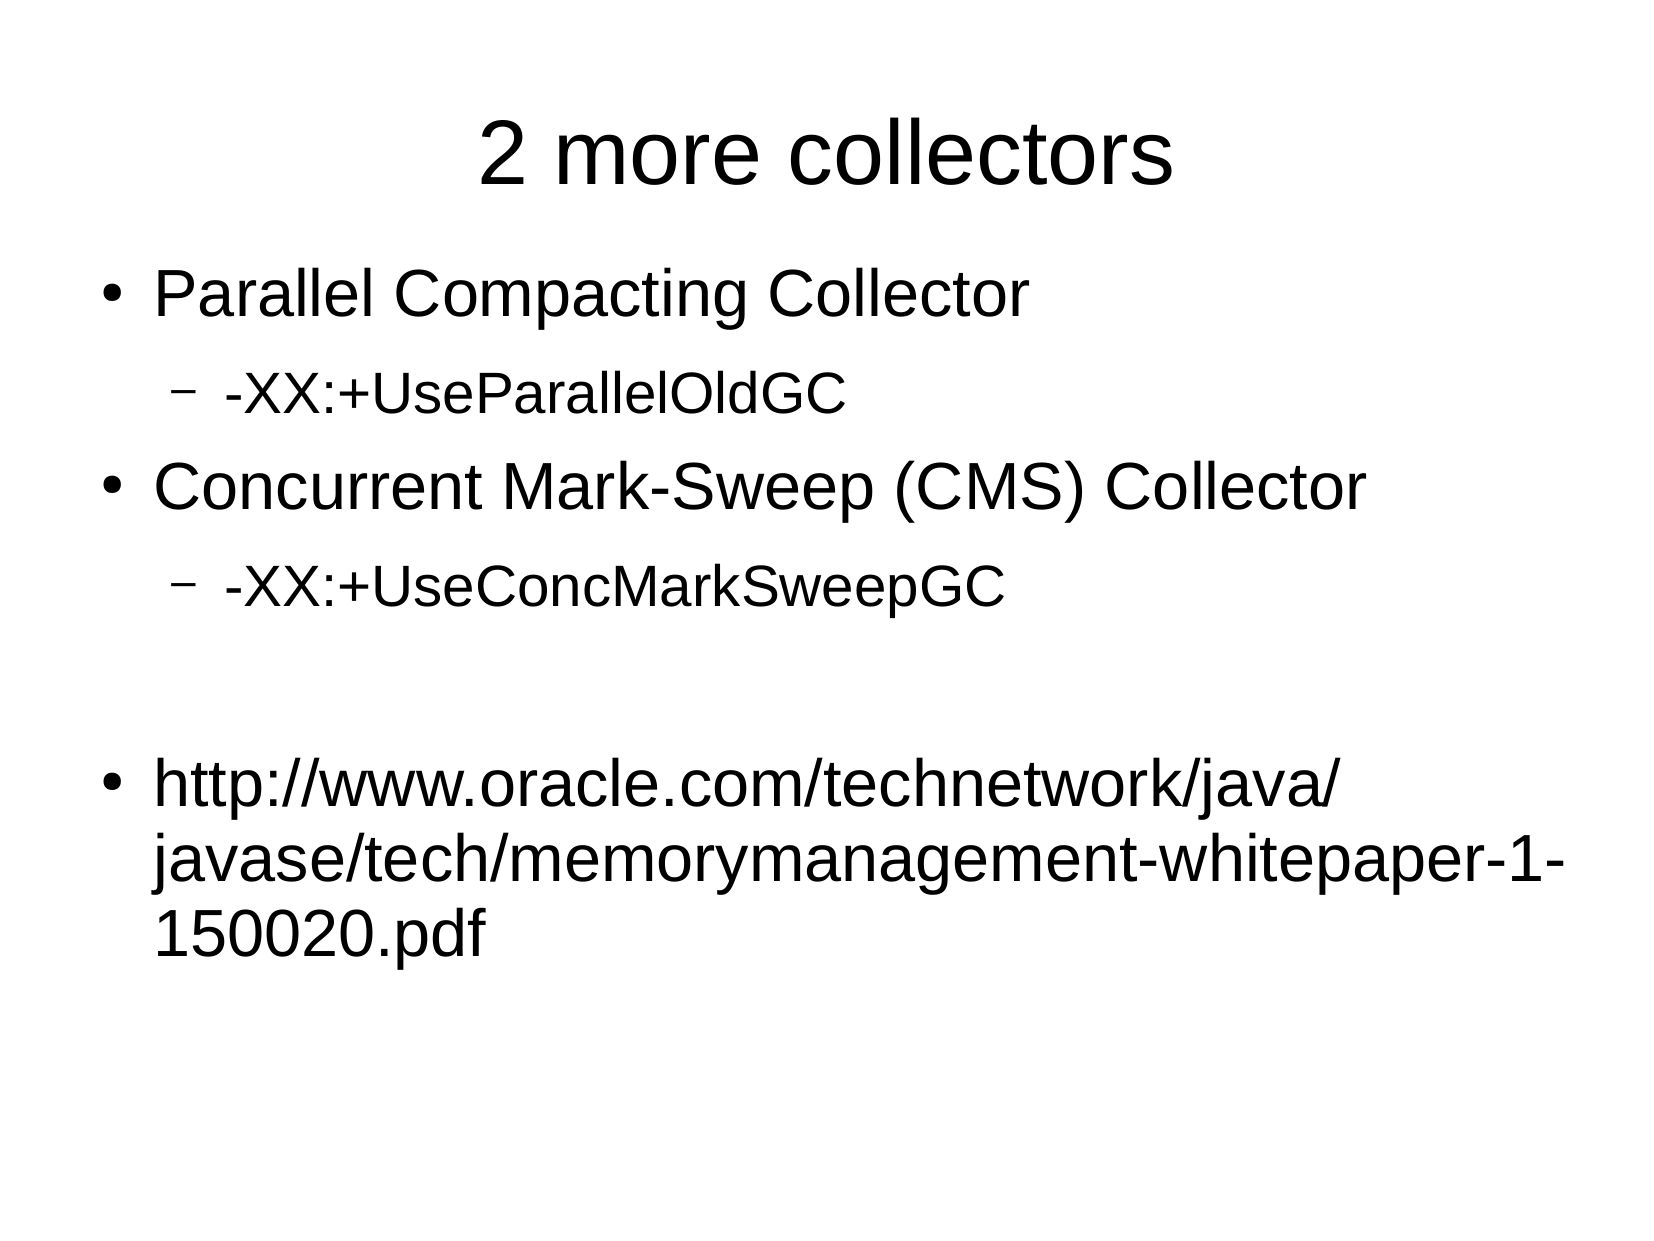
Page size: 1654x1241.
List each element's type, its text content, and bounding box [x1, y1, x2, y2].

title 2 more collectors [82, 49, 1571, 256]
list Parallel Compacting Collector -XX:+UseParallelOldGC Concurrent Mark-Sweep (CMS) Collector -XX:+UseConcMarkSweepGC http://www.oracle.com/technetwork/java/javase/tech/memorymanagement-whitepaper-1-150020.pdf [82, 256, 1571, 1075]
